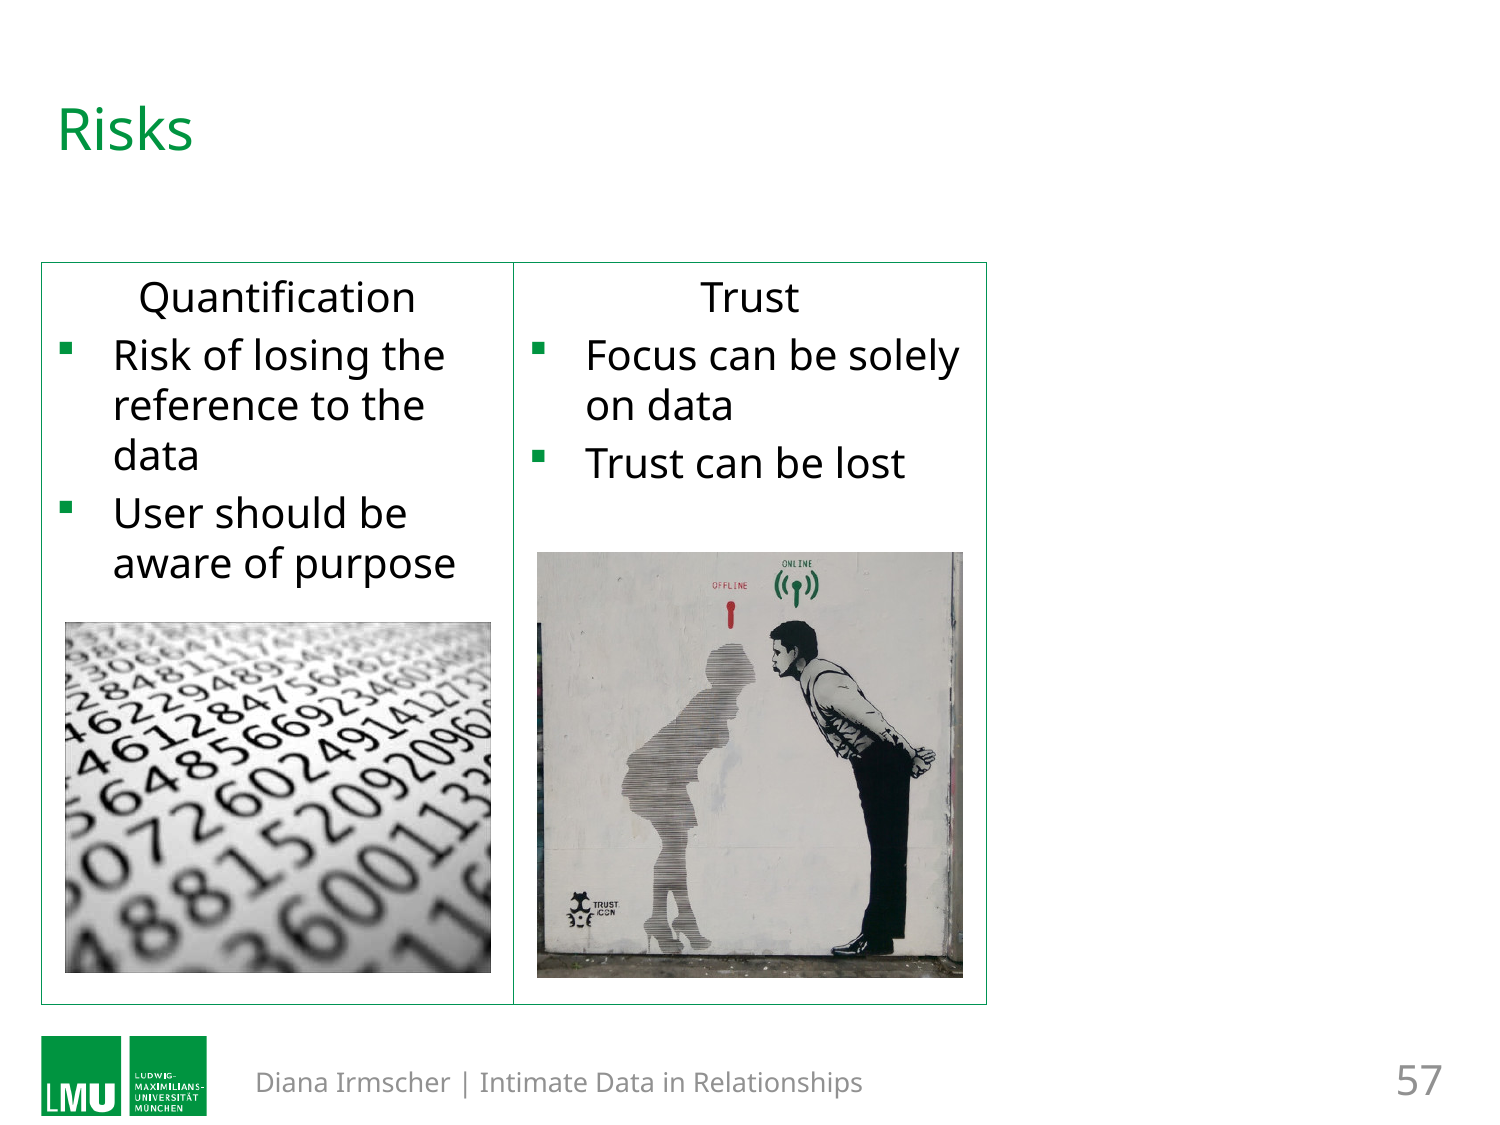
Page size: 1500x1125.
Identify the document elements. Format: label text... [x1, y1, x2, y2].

picture [65, 622, 491, 973]
list Quantification Risk of losing the reference to the data User should be aware of purpose [41, 262, 514, 1005]
picture [537, 552, 963, 978]
title Risks [41, 37, 1459, 217]
list Trust Focus can be solely on data Trust can be lost [514, 262, 987, 1005]
footer Diana Irmscher | Intimate Data in Relationships [240, 1046, 963, 1117]
slide_number <number> [1014, 1046, 1459, 1117]
